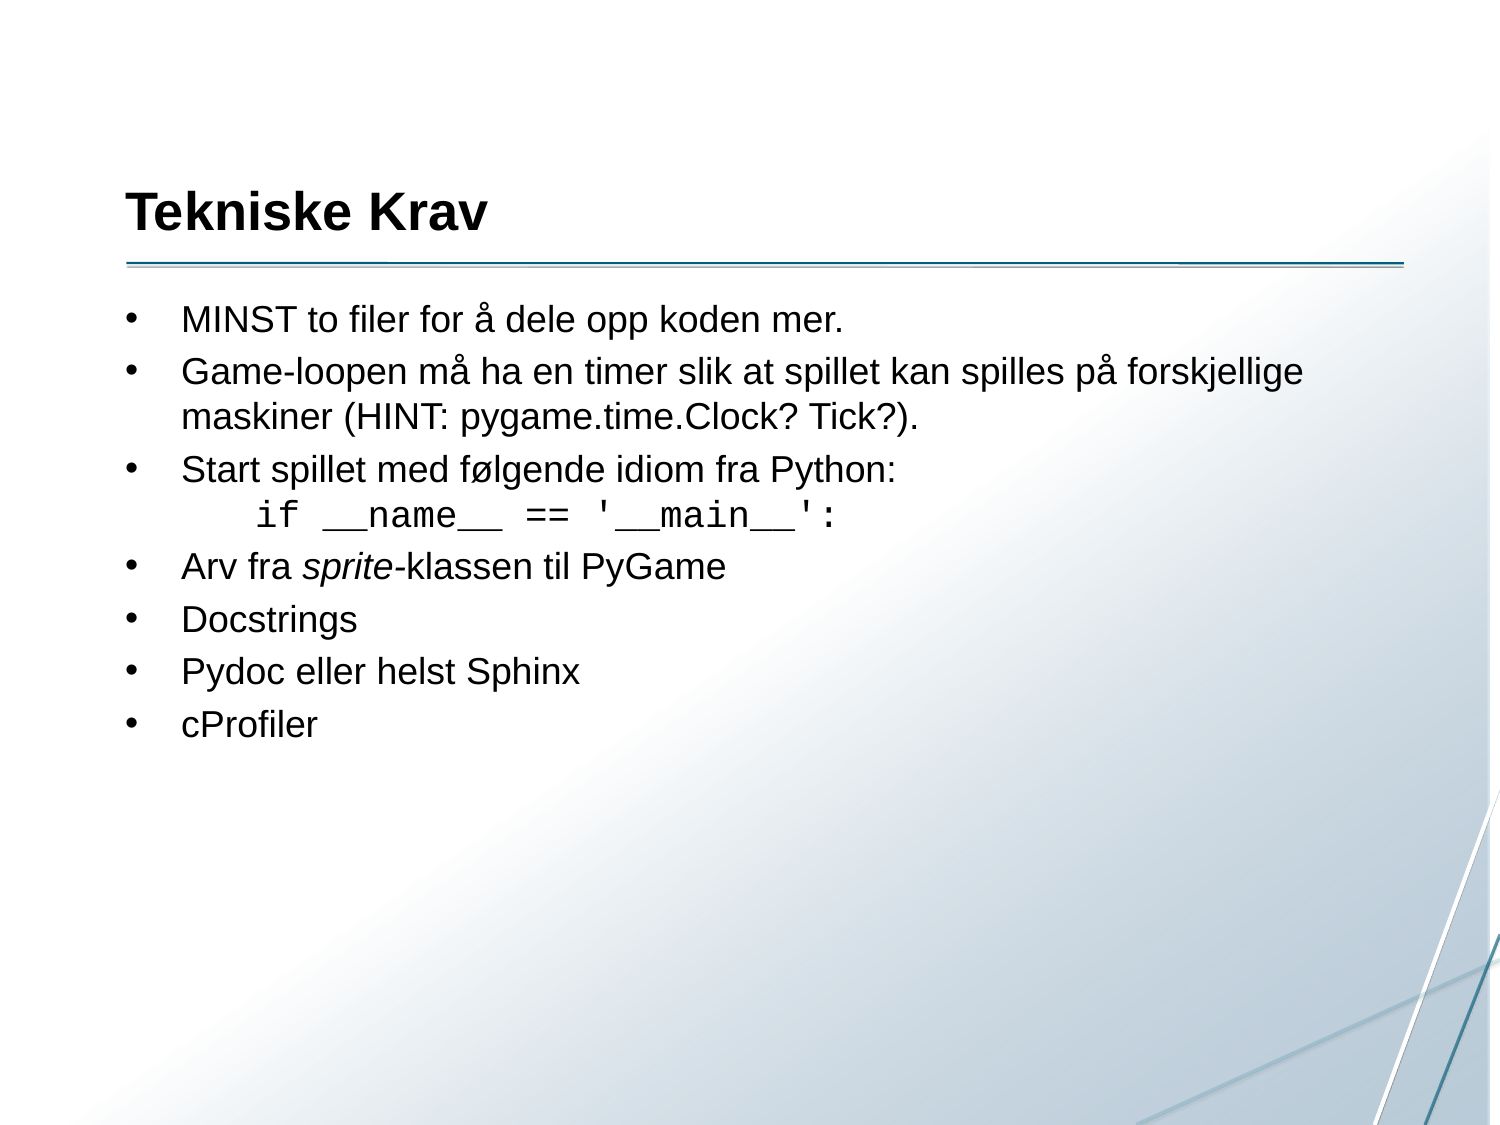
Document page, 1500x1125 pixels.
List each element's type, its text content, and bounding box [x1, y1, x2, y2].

list MINST to filer for å dele opp koden mer. Game-loopen må ha en timer slik at spillet kan spilles på forskjellige maskiner (HINT: pygame.time.Clock? Tick?). Start spillet med følgende idiom fra Python: if __name__ == '__main__': Arv fra sprite-klassen til PyGame Docstrings Pydoc eller helst Sphinx cProfiler [109, 287, 1404, 1005]
title Tekniske Krav [109, 49, 1403, 249]
